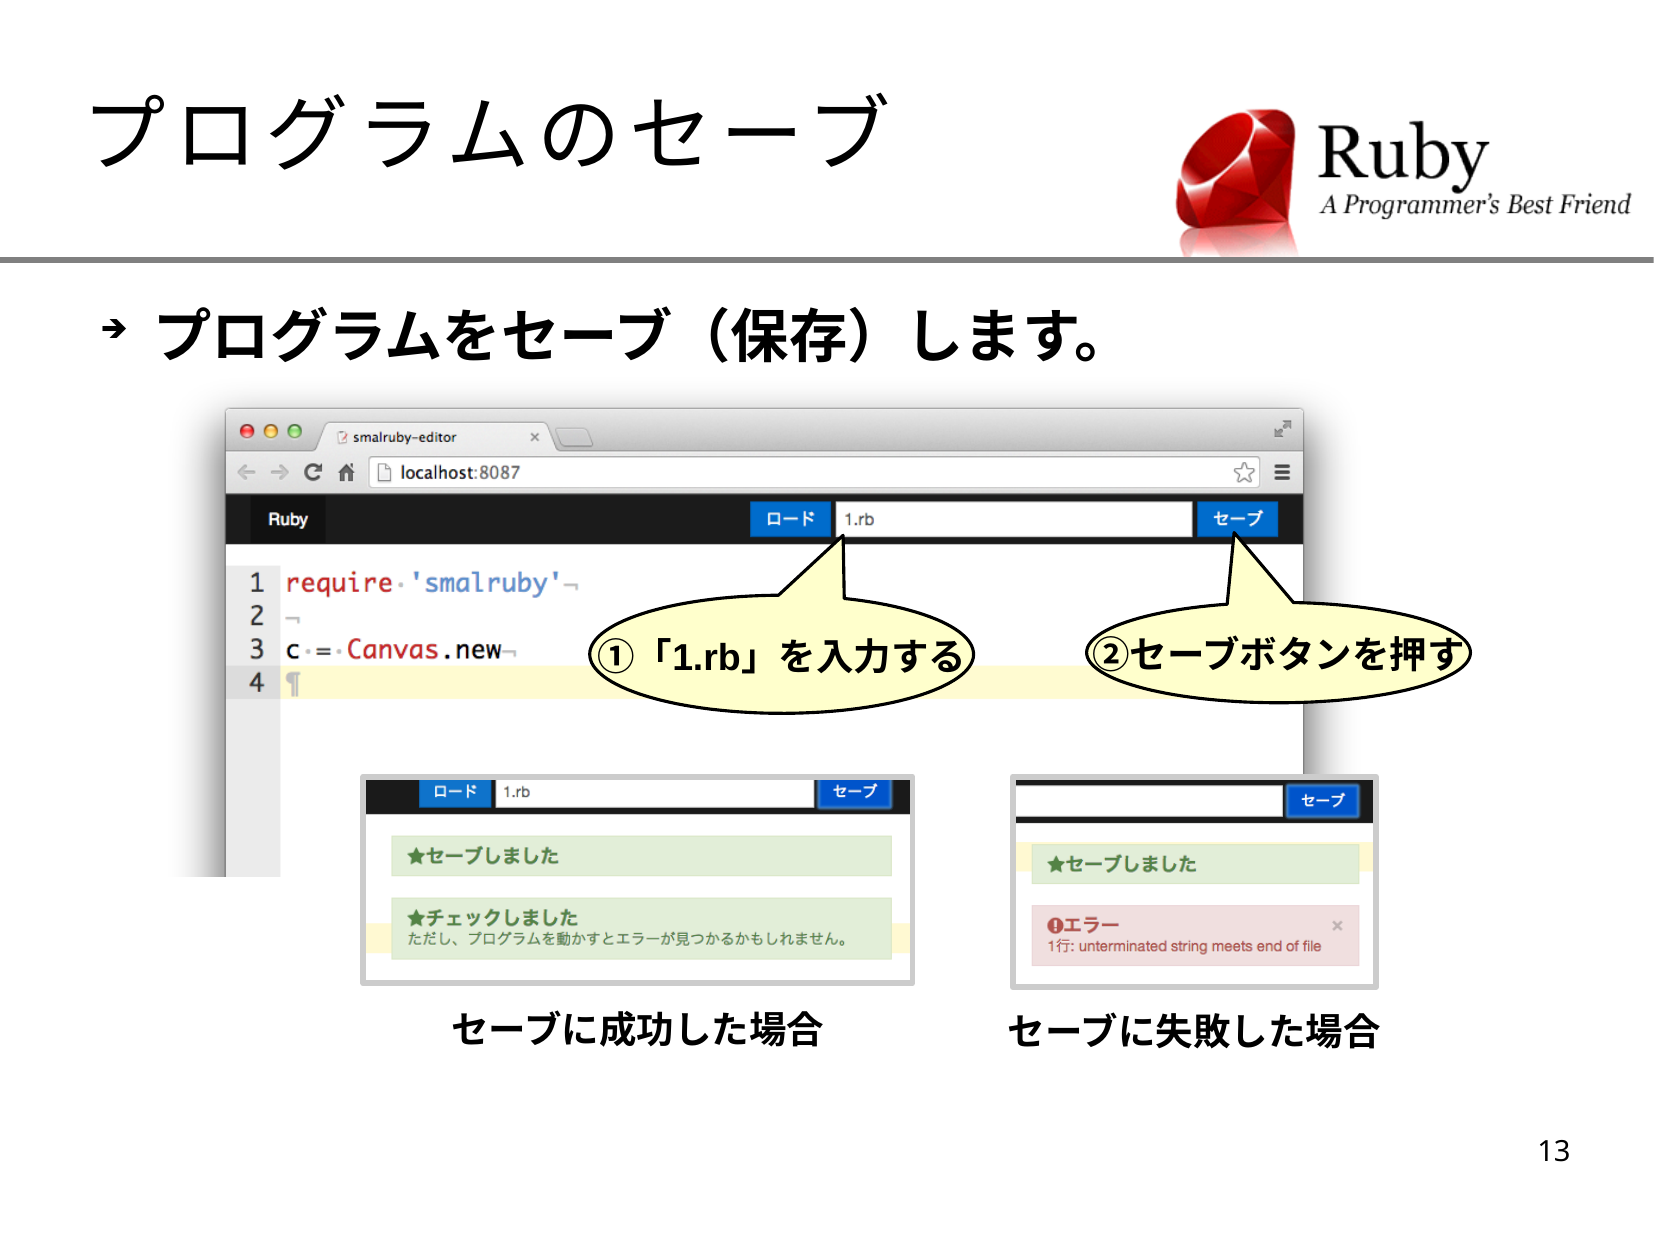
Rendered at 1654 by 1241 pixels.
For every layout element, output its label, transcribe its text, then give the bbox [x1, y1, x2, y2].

list プログラムをセーブ（保存）します。 [82, 290, 1571, 1109]
text_box ②セーブボタンを押す [1086, 532, 1471, 703]
text_box ①「1.rb」を入力する [589, 535, 974, 714]
picture [1160, 82, 1654, 257]
picture [1015, 779, 1373, 985]
title プログラムのセーブ [82, 49, 1152, 207]
picture [366, 779, 910, 981]
